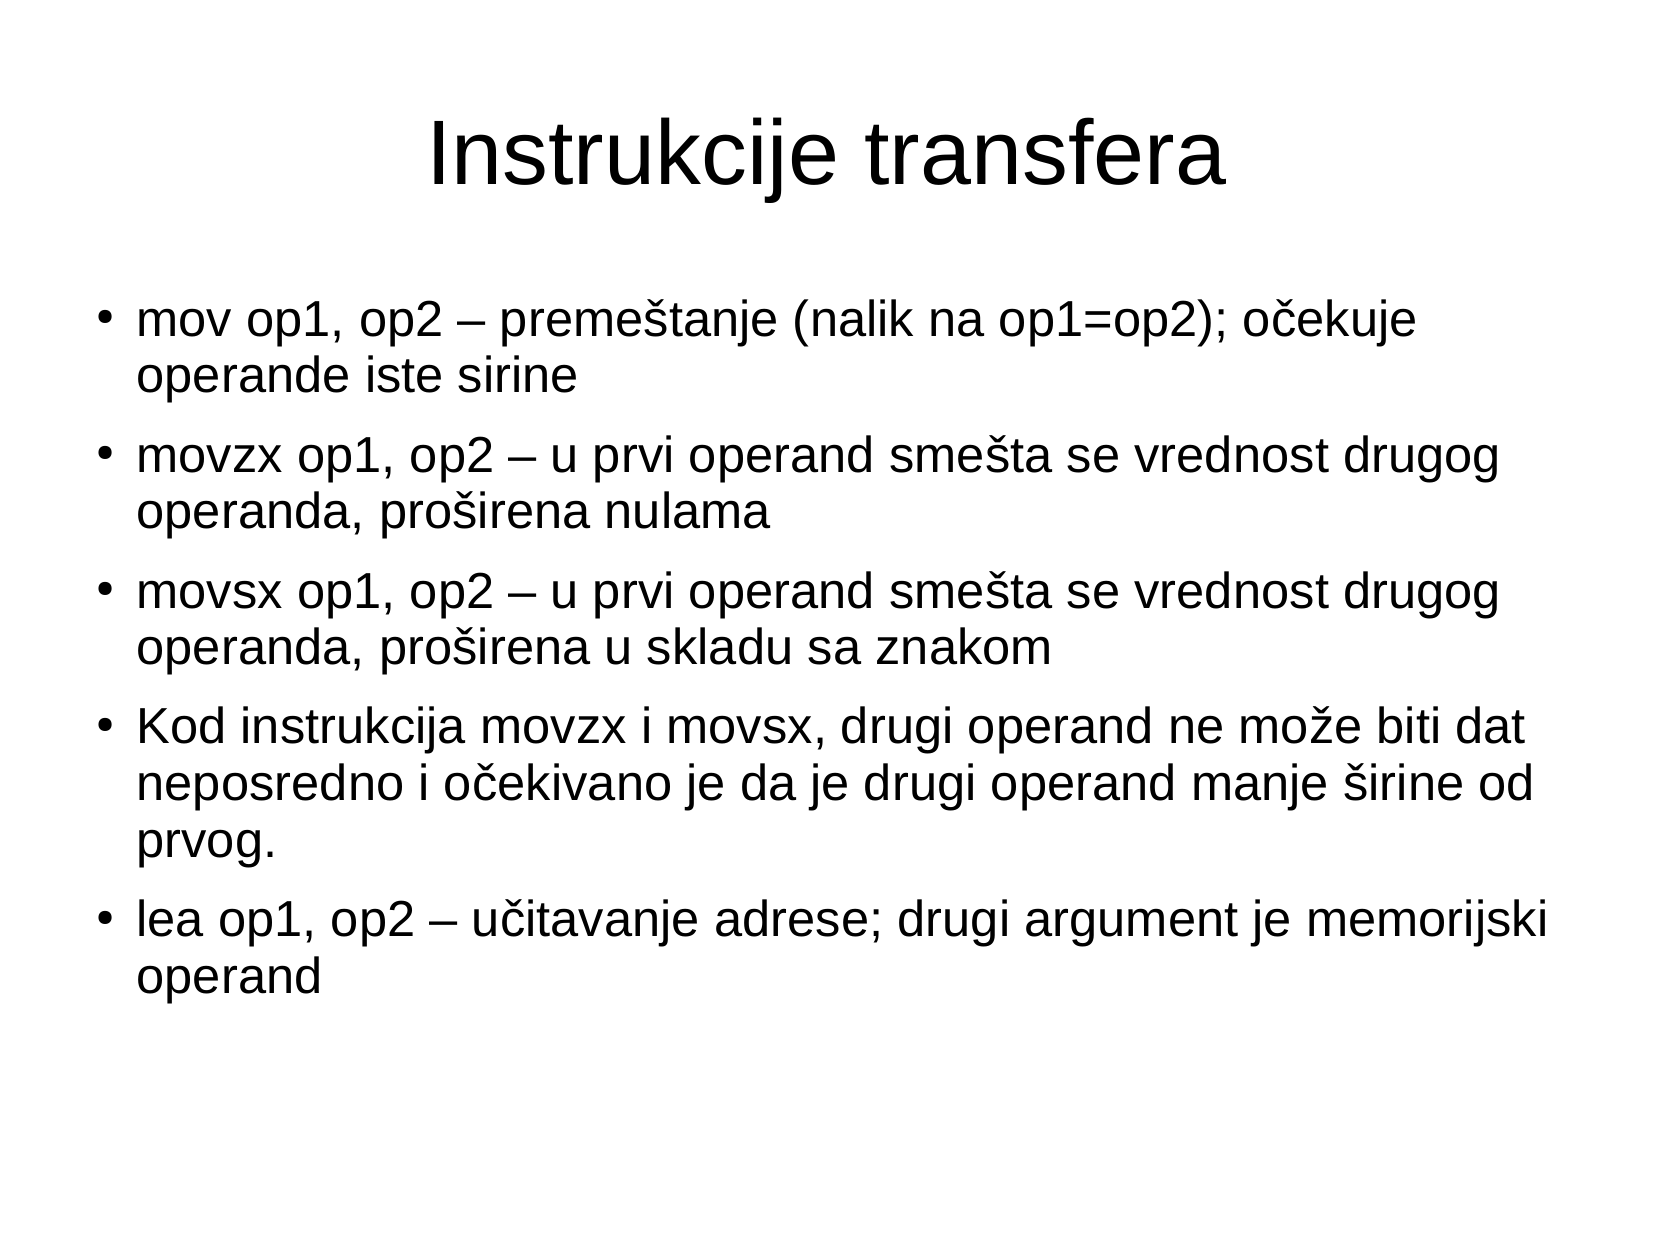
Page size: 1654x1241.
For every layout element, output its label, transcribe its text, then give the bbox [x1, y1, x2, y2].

title Instrukcije transfera [82, 49, 1571, 257]
list mov op1, op2 – premeštanje (nalik na op1=op2); očekuje operande iste sirine movzx op1, op2 – u prvi operand smešta se vrednost drugog operanda, proširena nulama movsx op1, op2 – u prvi operand smešta se vrednost drugog operanda, proširena u skladu sa znakom Kod instrukcija movzx i movsx, drugi operand ne može biti dat neposredno i očekivano je da je drugi operand manje širine od prvog. lea op1, op2 – učitavanje adrese; drugi argument je memorijski operand [82, 290, 1571, 1010]
